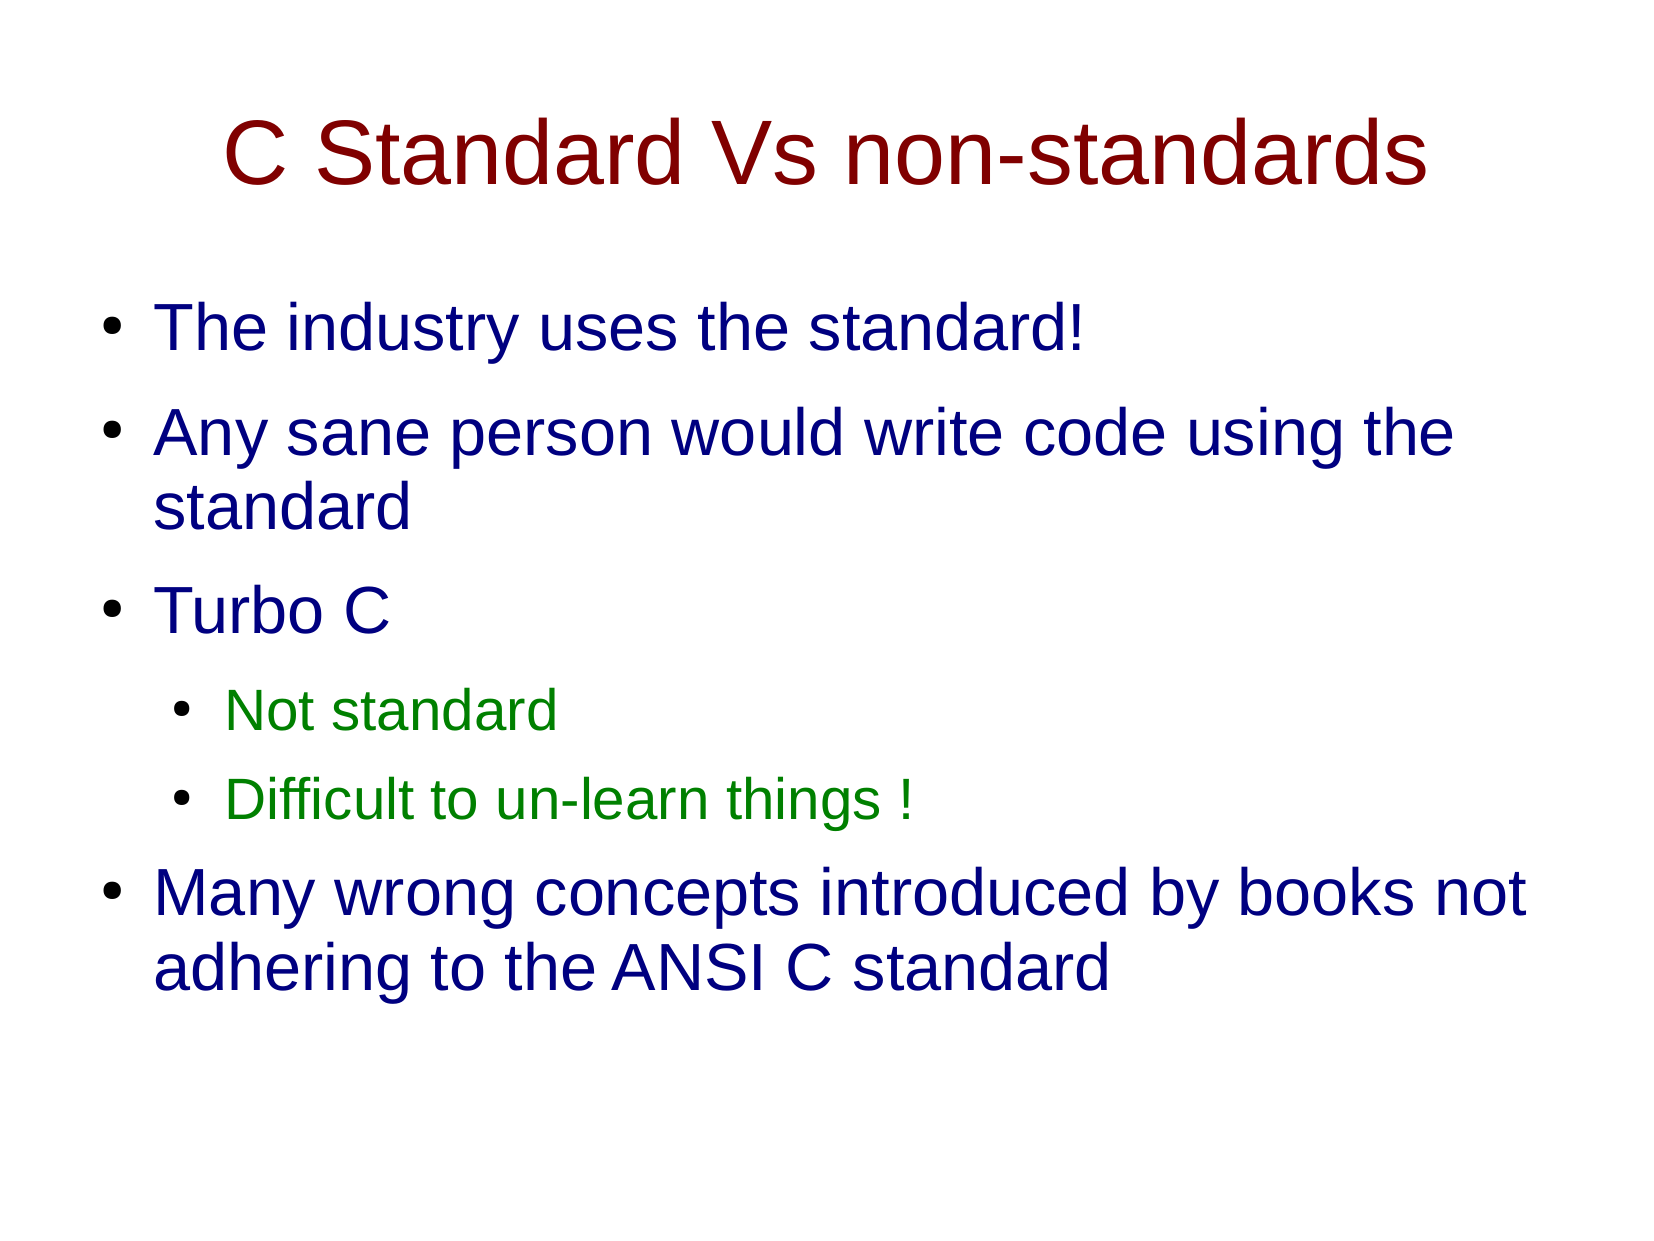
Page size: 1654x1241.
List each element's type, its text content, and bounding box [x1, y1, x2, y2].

list The industry uses the standard! Any sane person would write code using the standard Turbo C Not standard Difficult to un-learn things ! Many wrong concepts introduced by books not adhering to the ANSI C standard [82, 290, 1571, 1109]
title C Standard Vs non-standards [82, 49, 1571, 257]
